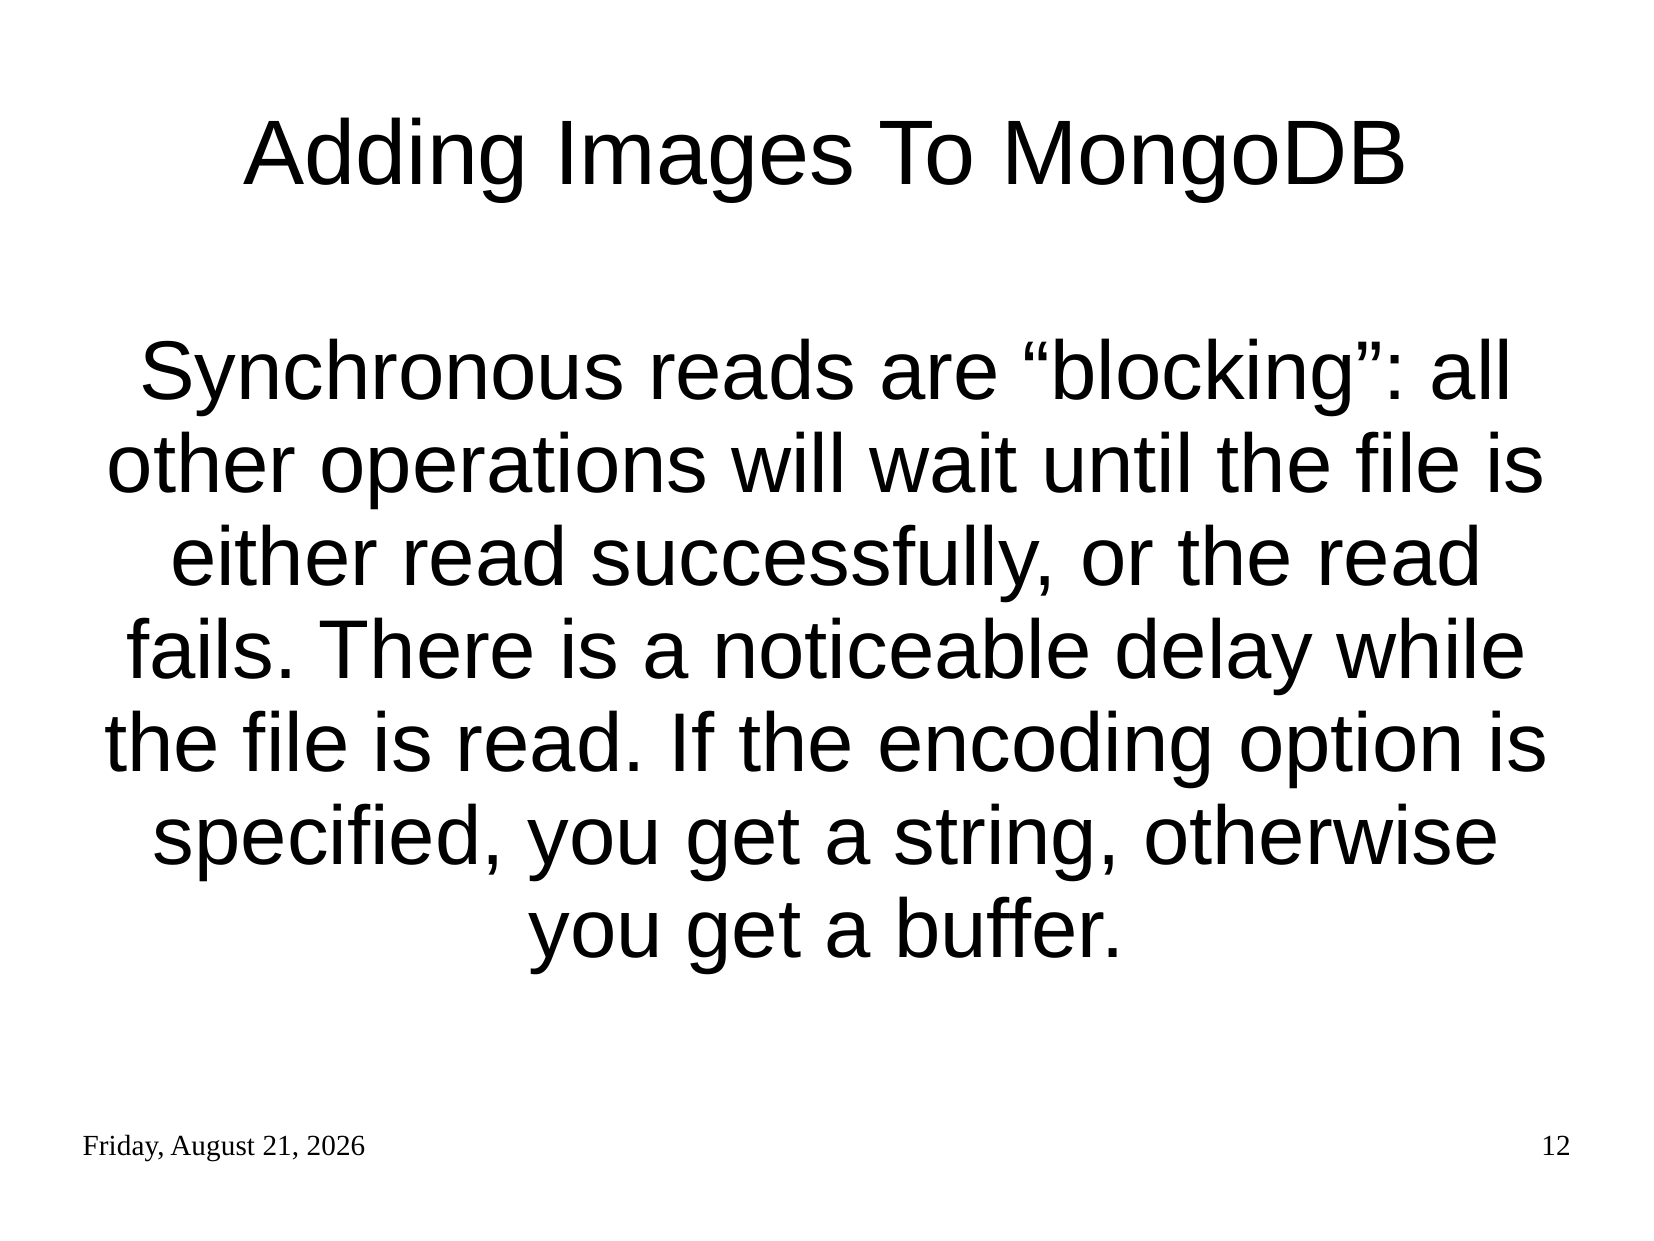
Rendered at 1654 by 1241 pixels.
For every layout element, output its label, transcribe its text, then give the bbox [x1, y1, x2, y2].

subtitle Synchronous reads are “blocking”: all other operations will wait until the file is either read successfully, or the read fails. There is a noticeable delay while the file is read. If the encoding option is specified, you get a string, otherwise you get a buffer. [82, 290, 1571, 1010]
title Adding Images To MongoDB [82, 49, 1571, 257]
